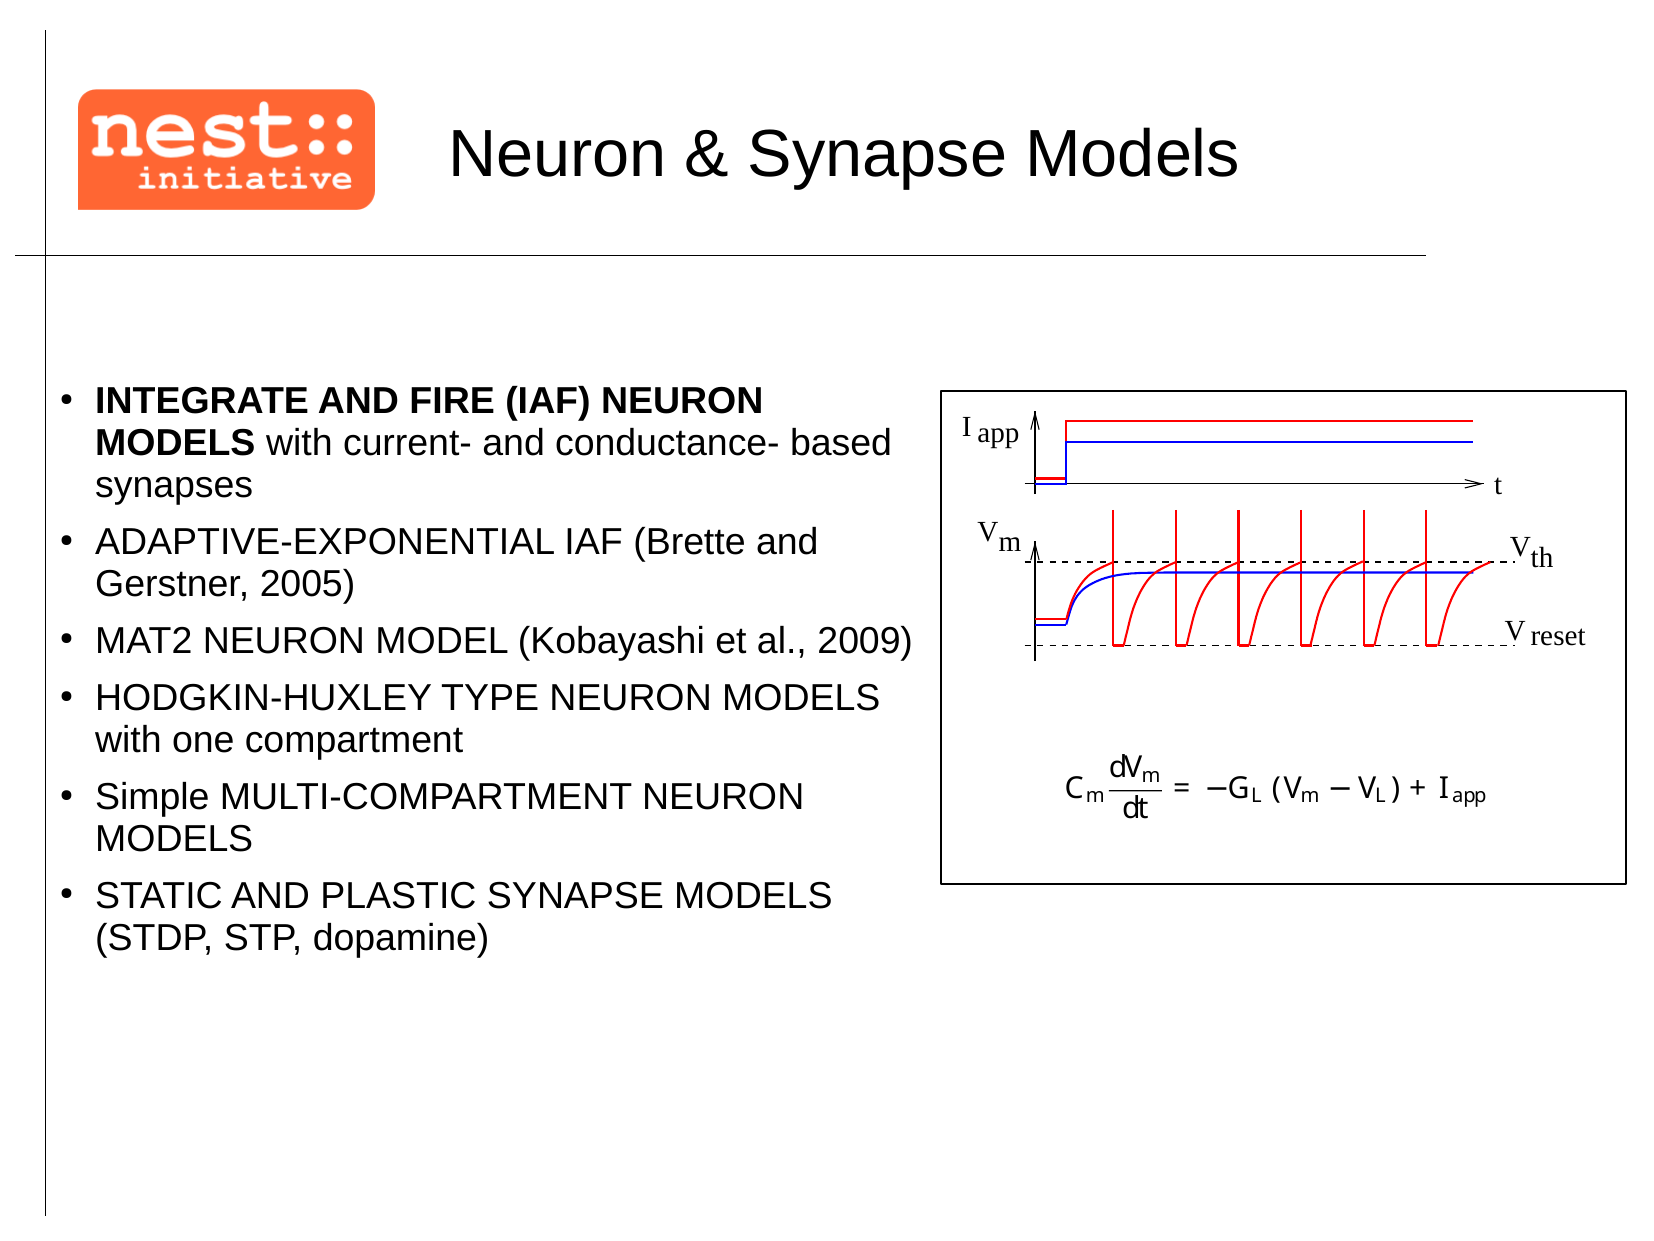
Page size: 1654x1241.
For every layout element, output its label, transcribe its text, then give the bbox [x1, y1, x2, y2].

title Neuron & Synapse Models [82, 49, 1571, 257]
picture [78, 89, 376, 211]
text_box INTEGRATE AND FIRE (IAF) NEURON MODELS with current- and conductance- based synapses ADAPTIVE-EXPONENTIAL IAF (Brette and Gerstner, 2005) MAT2 NEURON MODEL (Kobayashi et al., 2009) HODGKIN-HUXLEY TYPE NEURON MODELS with one compartment Simple MULTI-COMPARTMENT NEURON MODELS STATIC AND PLASTIC SYNAPSE MODELS (STDP, STP, dopamine) [45, 315, 931, 966]
picture [940, 390, 1628, 886]
